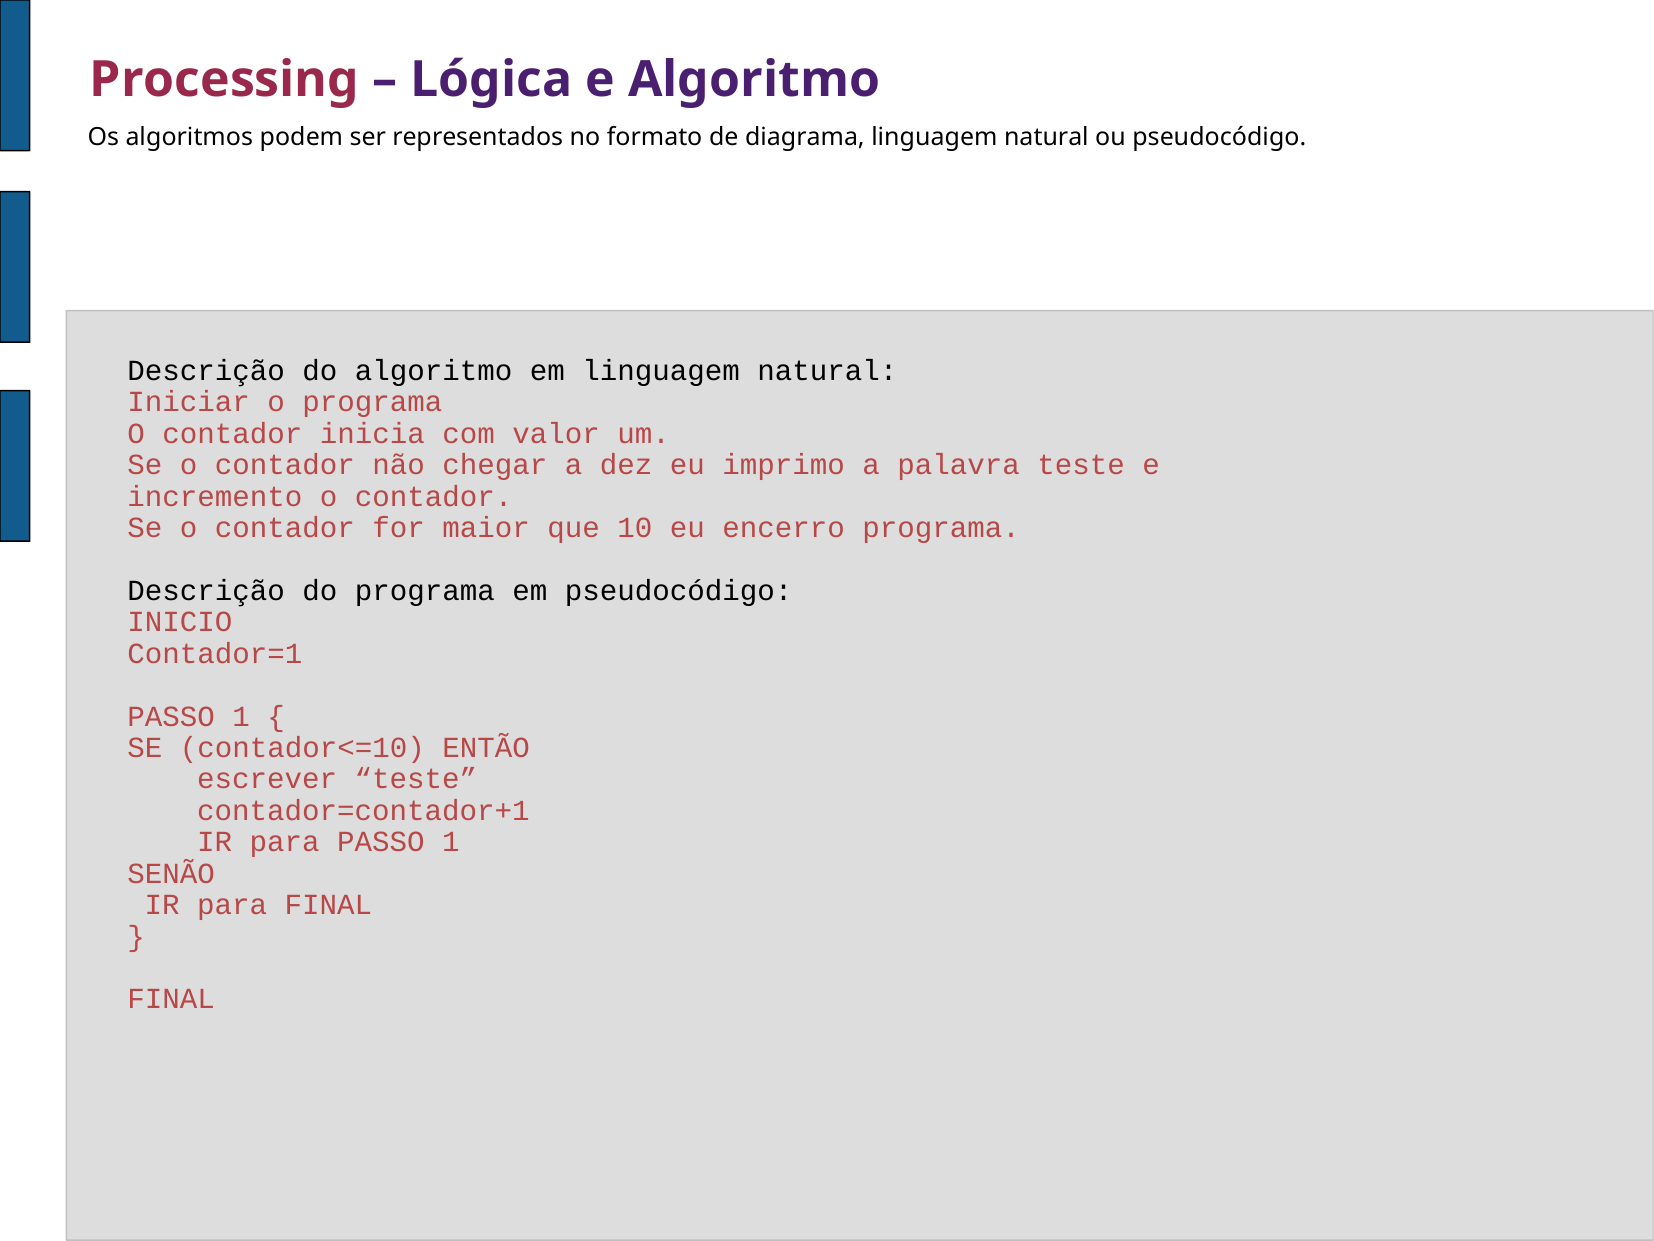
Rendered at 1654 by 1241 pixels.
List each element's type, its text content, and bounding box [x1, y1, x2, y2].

text_box Os algoritmos podem ser representados no formato de diagrama, linguagem natural ou pseudocódigo. [72, 112, 1613, 263]
text_box Processing – Lógica e Algoritmo [74, 37, 1000, 112]
text_box Descrição do algoritmo em linguagem natural: Iniciar o programa O contador inicia com valor um. Se o contador não chegar a dez eu imprimo a palavra teste e incremento o contador. Se o contador for maior que 10 eu encerro programa. Descrição do programa em pseudocódigo: INICIO Contador=1 PASSO 1 { SE (contador<=10) ENTÃO escrever “teste” contador=contador+1 IR para PASSO 1 SENÃO IR para FINAL } FINAL [112, 345, 1543, 1163]
